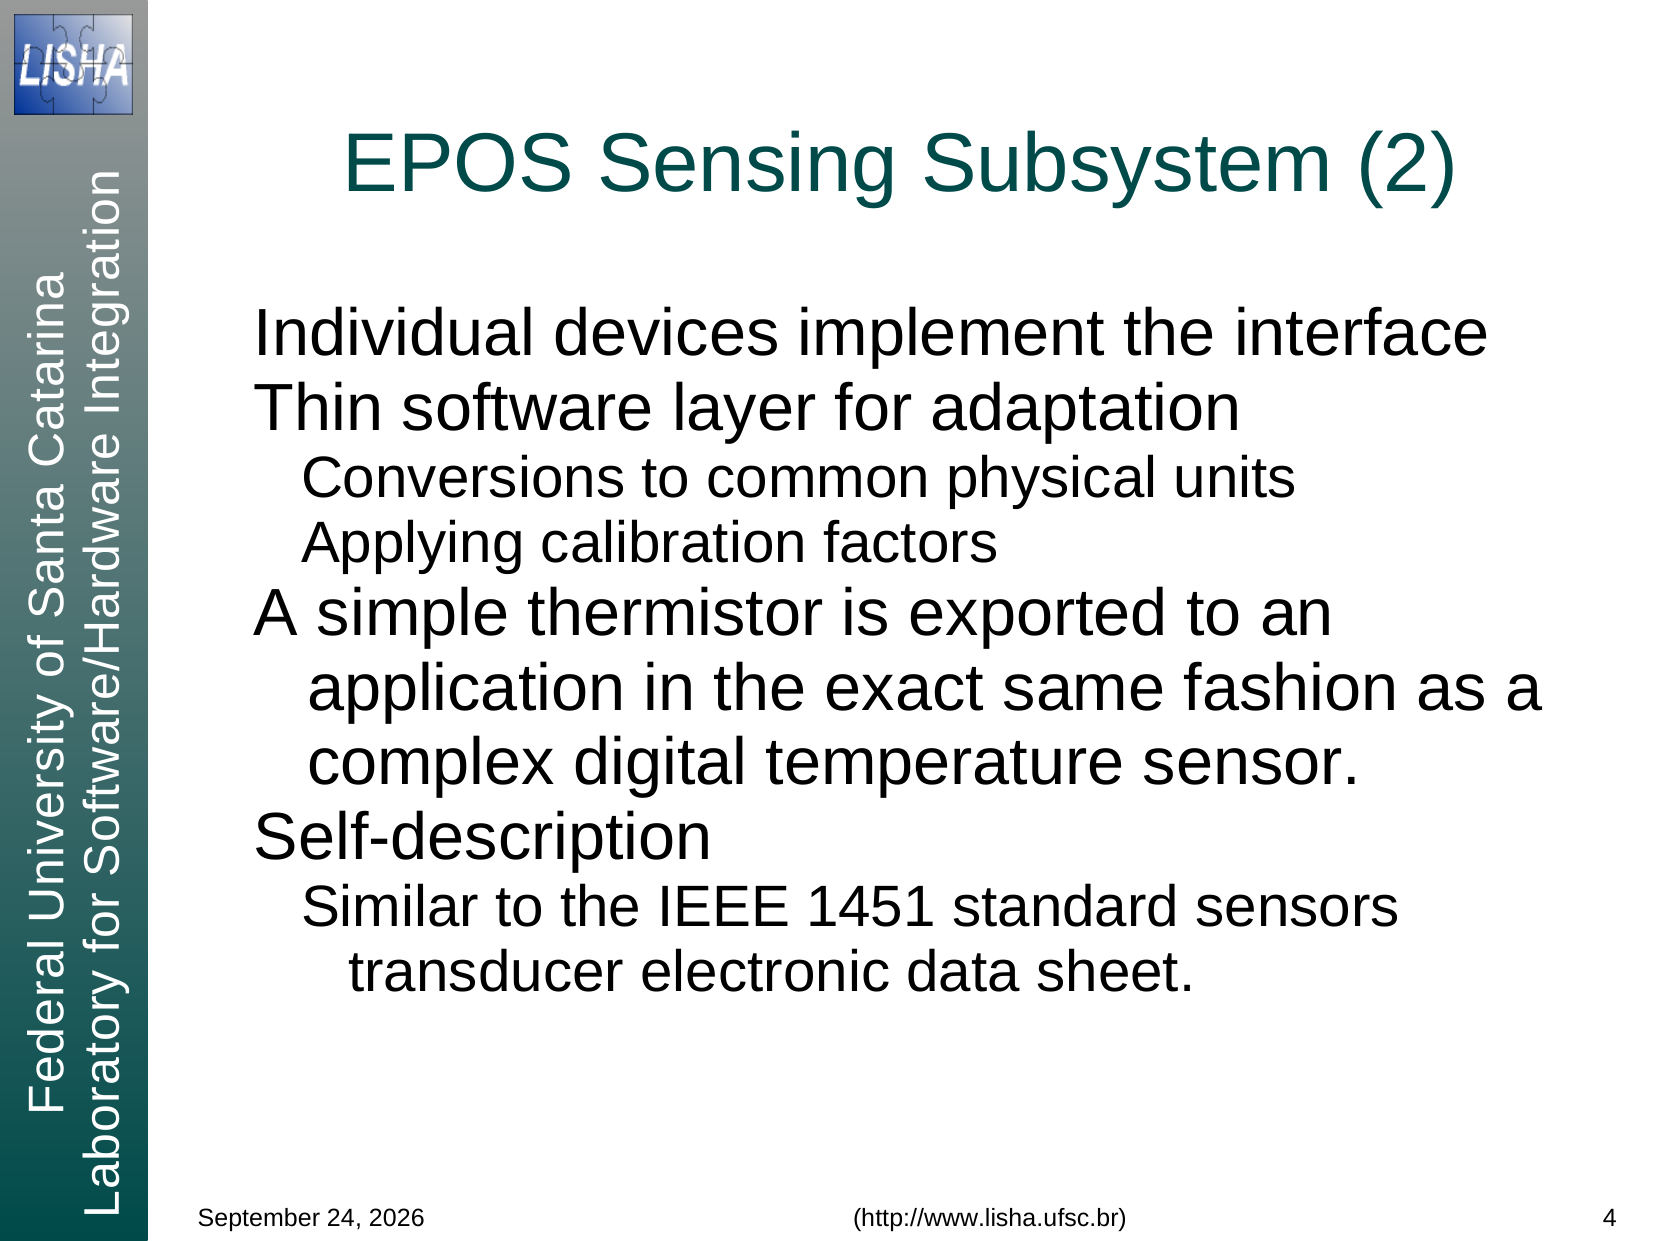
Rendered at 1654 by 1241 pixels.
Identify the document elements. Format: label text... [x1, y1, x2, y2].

list Individual devices implement the interface Thin software layer for adaptation Conversions to common physical units Applying calibration factors A simple thermistor is exported to an application in the exact same fashion as a complex digital temperature sensor. Self-description Similar to the IEEE 1451 standard sensors transducer electronic data sheet. [206, 295, 1595, 1182]
title EPOS Sensing Subsystem (2) [206, 59, 1595, 267]
picture [14, 14, 133, 115]
